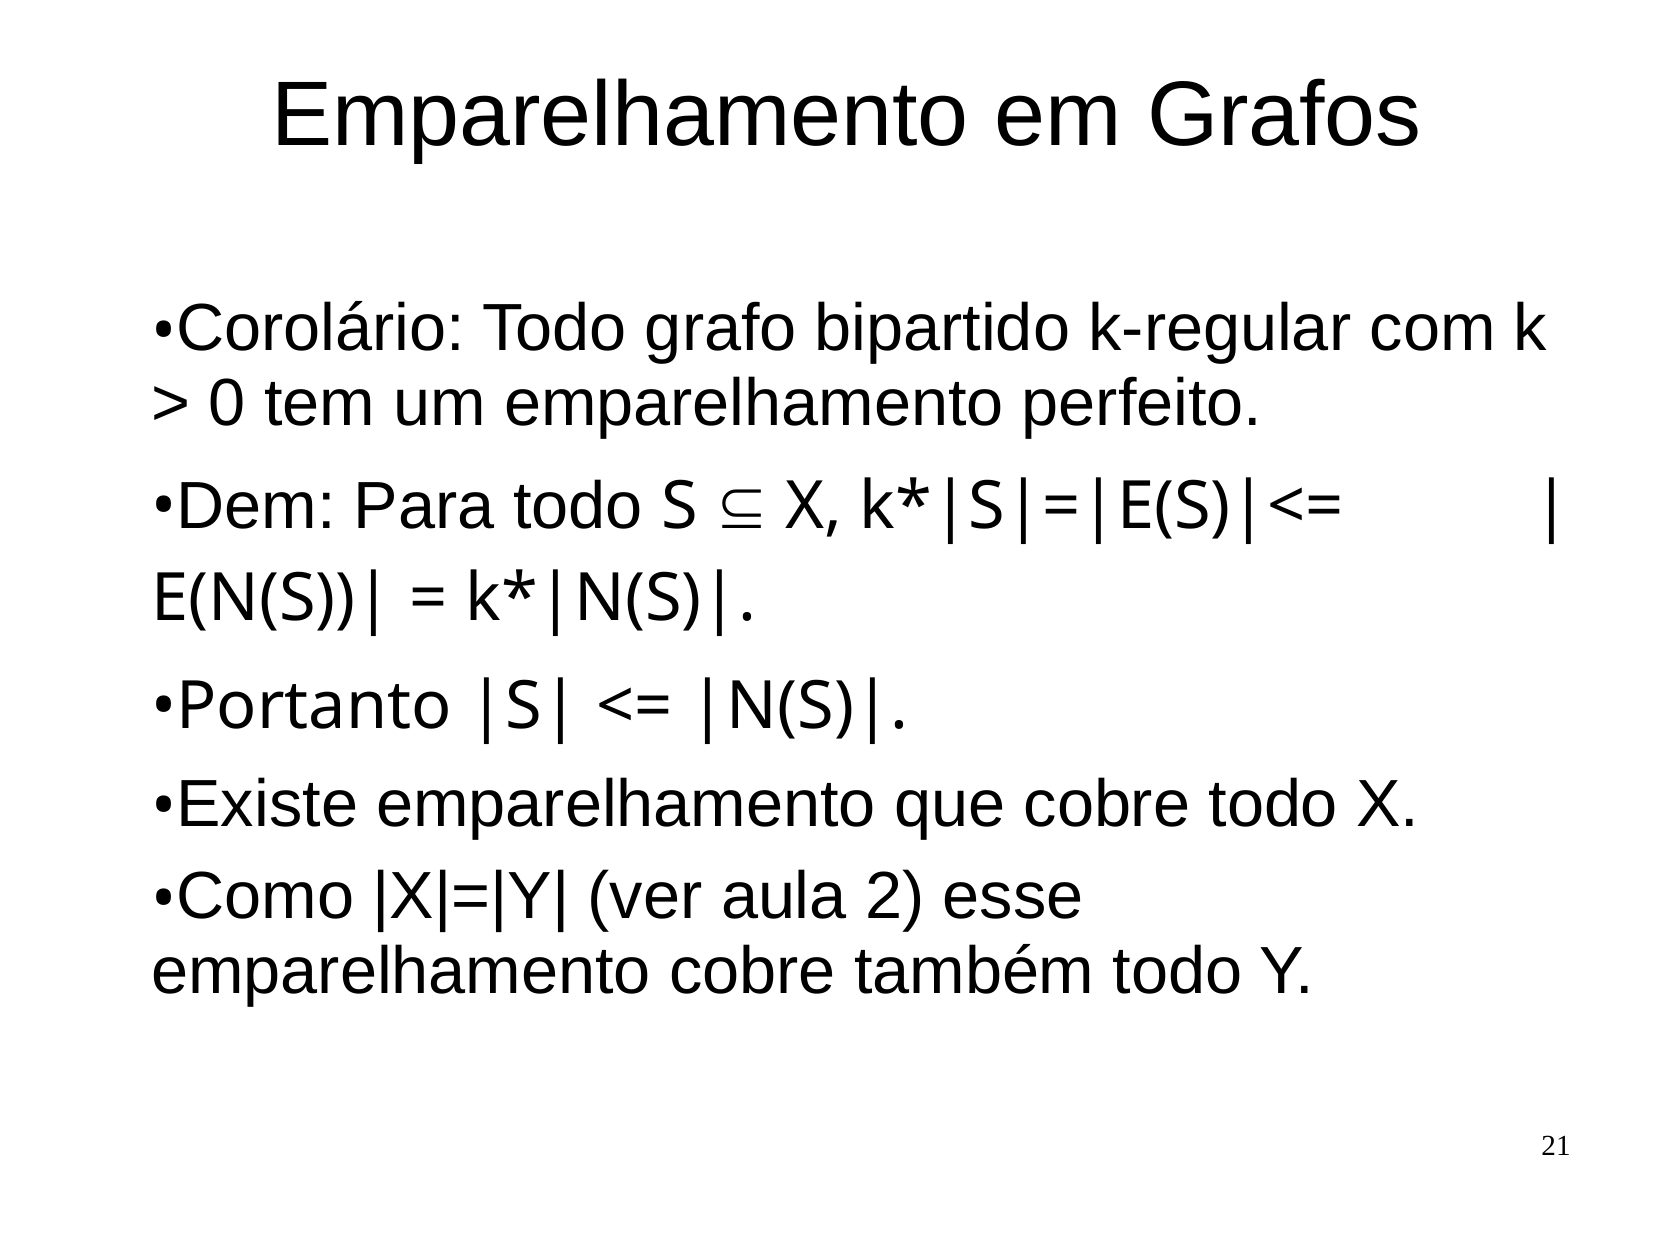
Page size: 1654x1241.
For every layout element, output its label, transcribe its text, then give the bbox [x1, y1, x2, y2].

title Emparelhamento em Grafos [261, 0, 1433, 228]
list Corolário: Todo grafo bipartido k-regular com k > 0 tem um emparelhamento perfeito. Dem: Para todo S  X, k*|S|=|E(S)|<= |E(N(S))| = k*|N(S)|. Portanto |S| <= |N(S)|. Existe emparelhamento que cobre todo X. Como |X|=|Y| (ver aula 2) esse emparelhamento cobre também todo Y. [151, 289, 1599, 1057]
